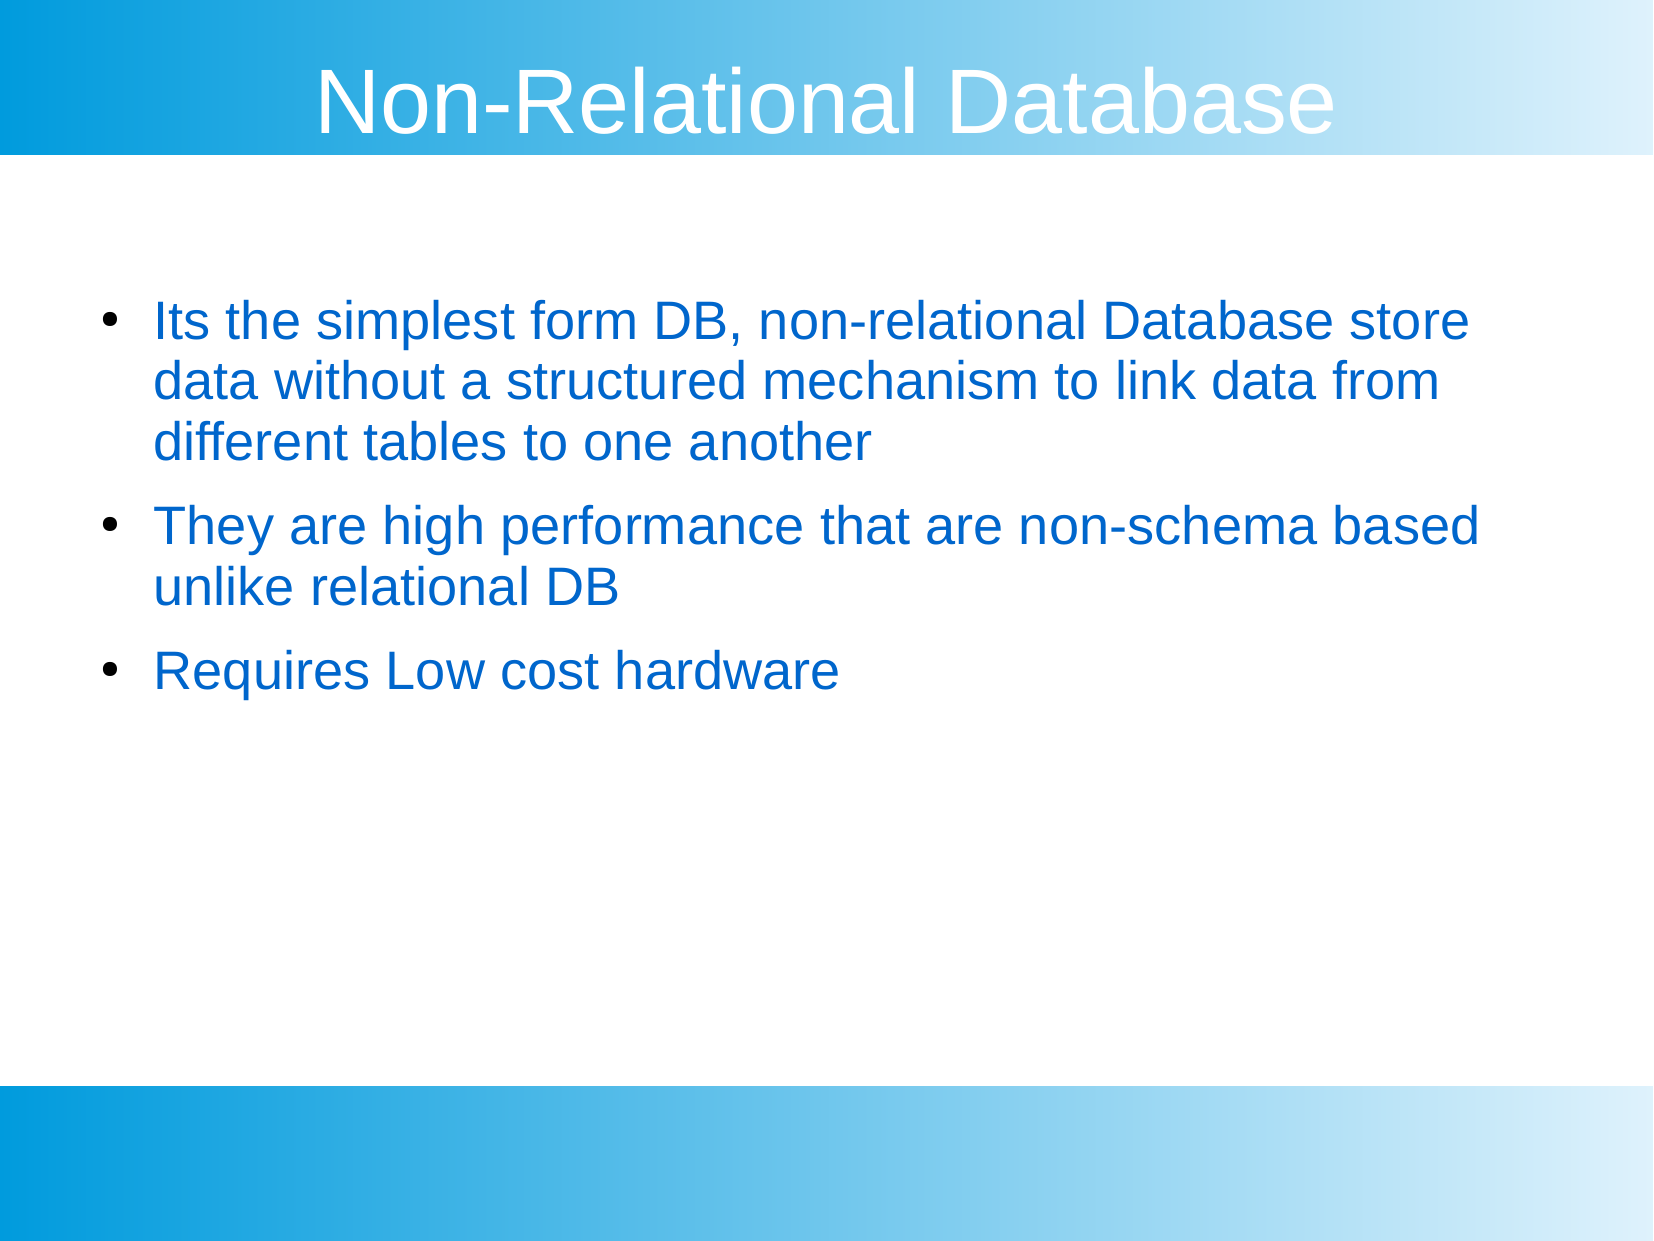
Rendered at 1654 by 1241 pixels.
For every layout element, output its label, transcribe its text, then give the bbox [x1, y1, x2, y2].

list Its the simplest form DB, non-relational Database store data without a structured mechanism to link data from different tables to one another They are high performance that are non-schema based unlike relational DB Requires Low cost hardware [82, 290, 1571, 1010]
title Non-Relational Database [82, 49, 1571, 155]
